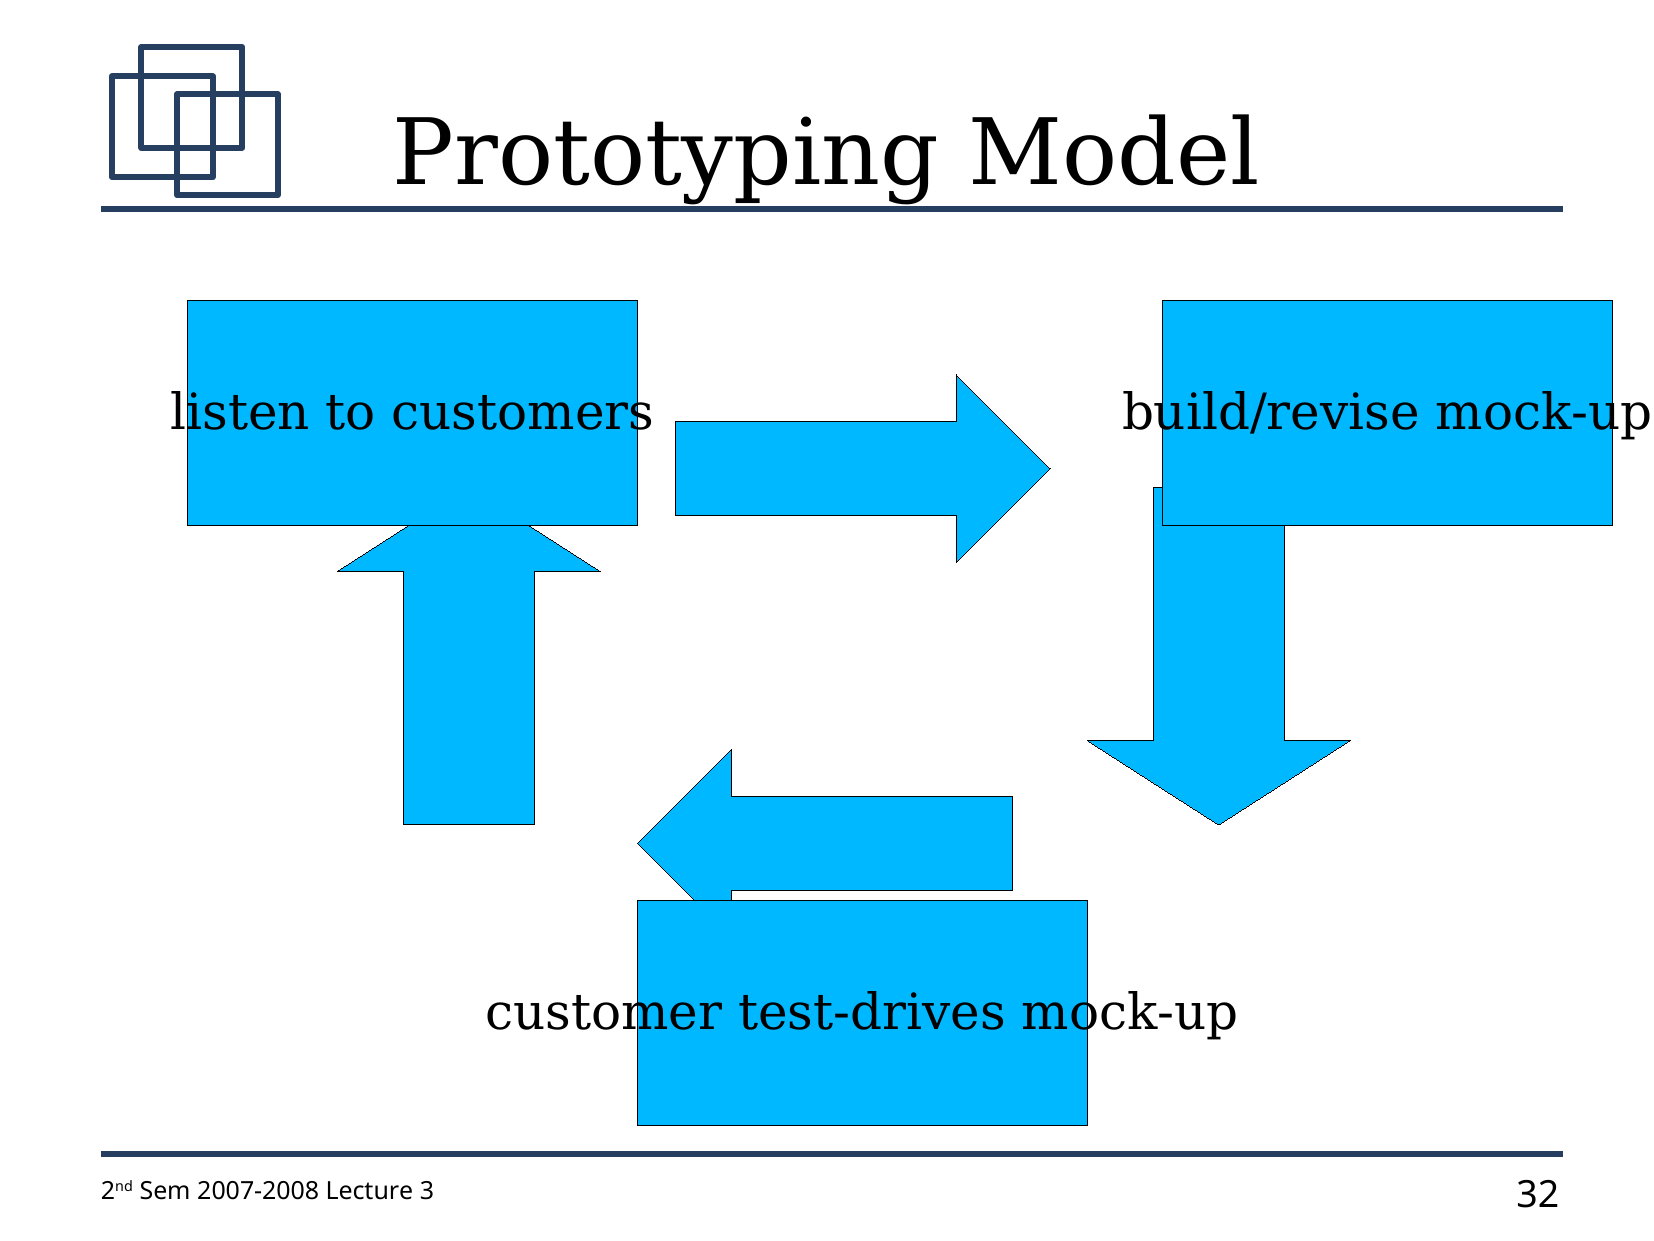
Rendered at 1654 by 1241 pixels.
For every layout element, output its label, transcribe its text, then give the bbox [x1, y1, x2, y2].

text_box build/revise mock-up [1162, 300, 1613, 526]
text_box [1087, 487, 1351, 825]
text_box listen to customers [187, 300, 638, 526]
text_box [637, 749, 1013, 900]
text_box [675, 374, 1051, 563]
title Prototyping Model [82, 49, 1571, 257]
text_box customer test-drives mock-up [637, 900, 1088, 1126]
text_box [337, 526, 601, 825]
